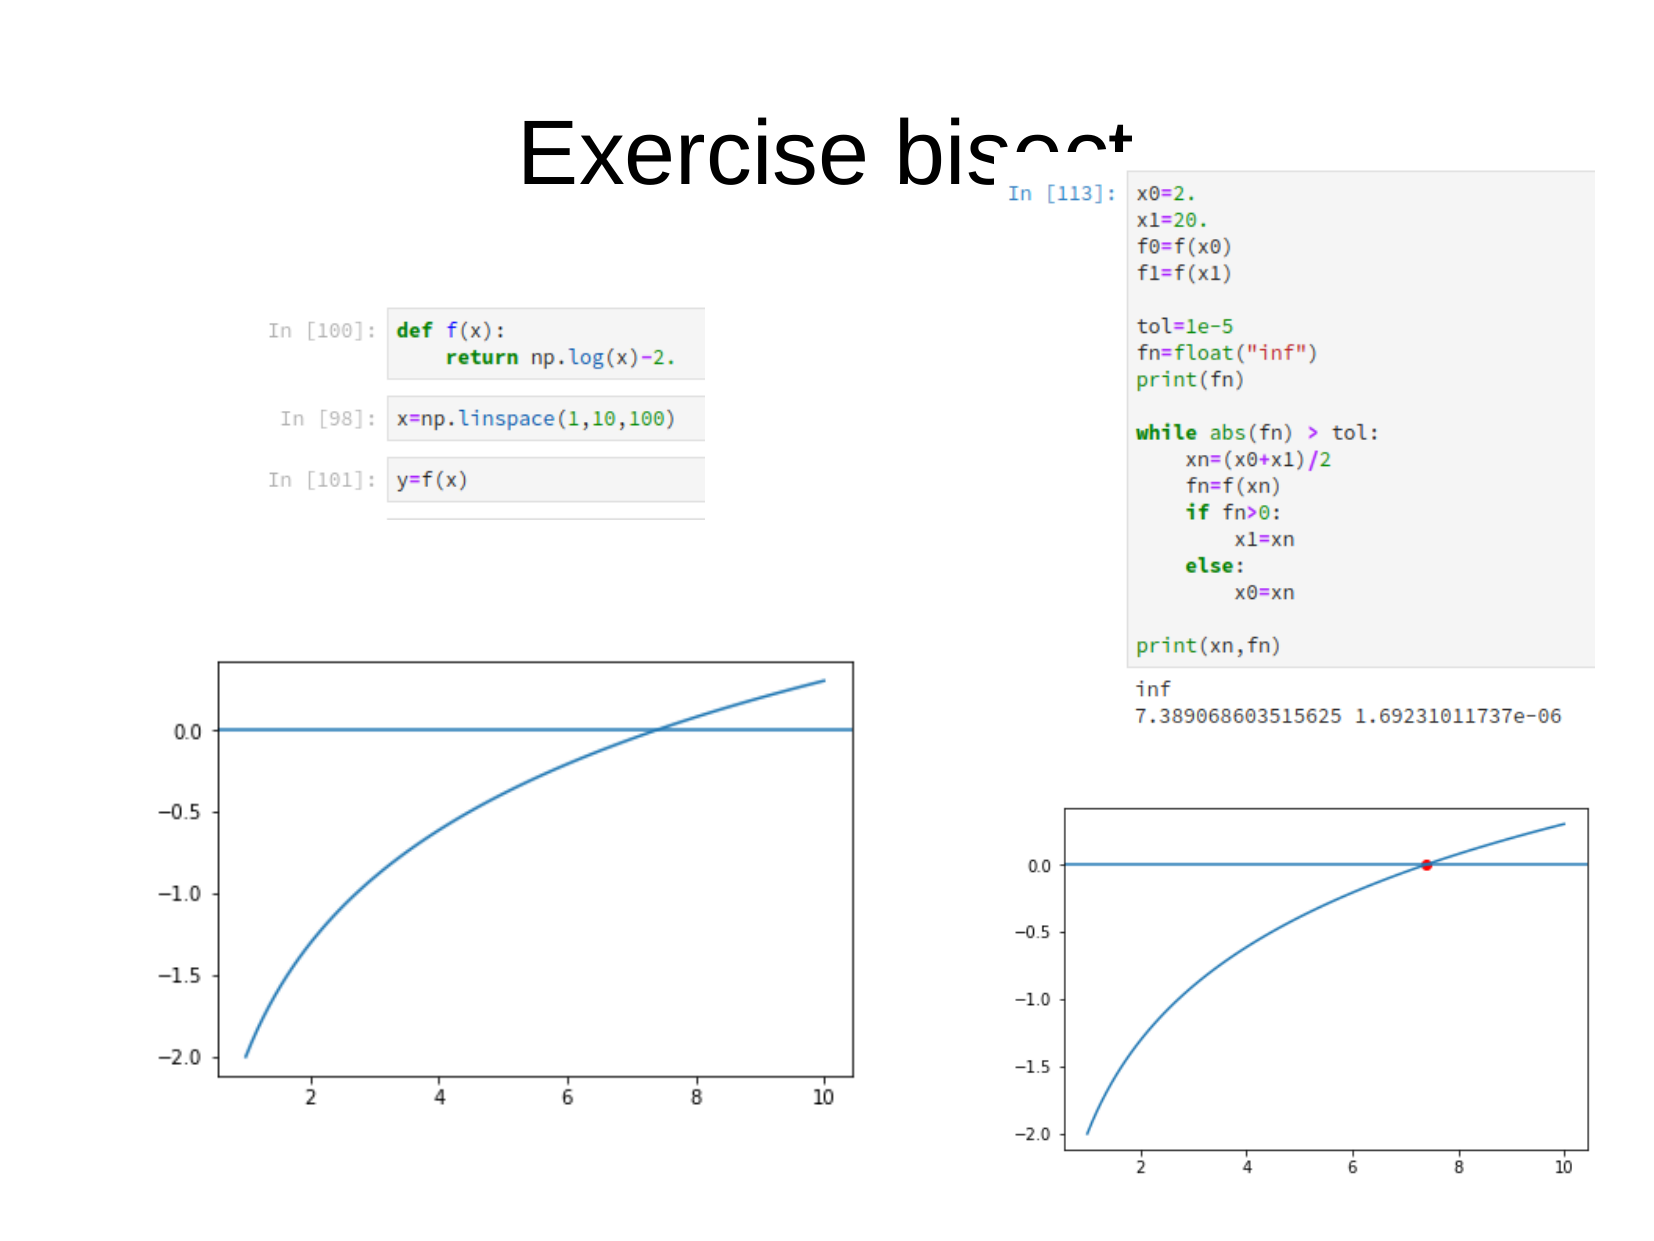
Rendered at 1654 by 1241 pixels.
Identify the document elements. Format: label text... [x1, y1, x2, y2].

picture [248, 300, 705, 520]
picture [106, 637, 883, 1123]
picture [997, 791, 1619, 1200]
title Exercise bisect [82, 49, 1571, 257]
picture [994, 152, 1595, 756]
